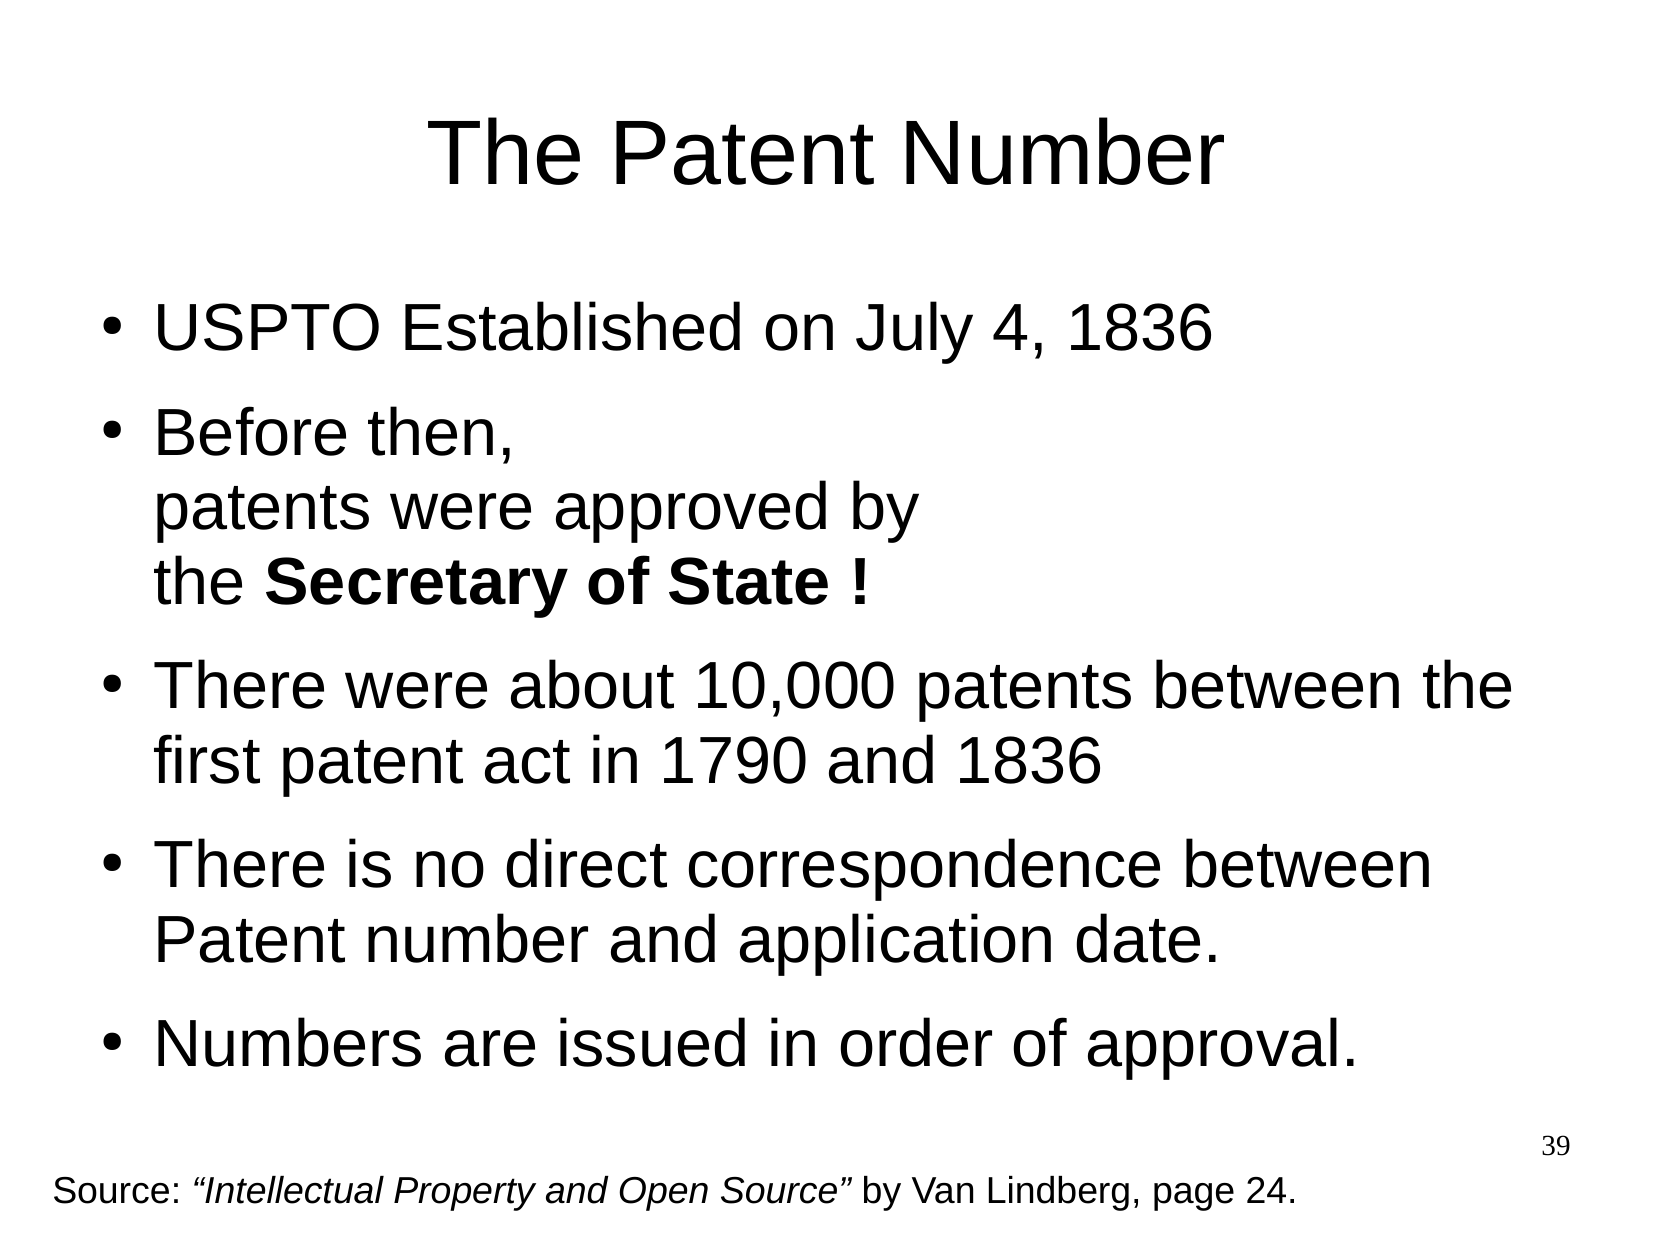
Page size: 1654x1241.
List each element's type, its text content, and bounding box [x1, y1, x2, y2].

title The Patent Number [82, 56, 1571, 250]
text_box Source: “Intellectual Property and Open Source” by Van Lindberg, page 24. [37, 1162, 1613, 1220]
list USPTO Established on July 4, 1836 Before then, patents were approved by the Secretary of State ! There were about 10,000 patents between the first patent act in 1790 and 1836 There is no direct correspondence between Patent number and application date. Numbers are issued in order of approval. [82, 290, 1613, 1094]
